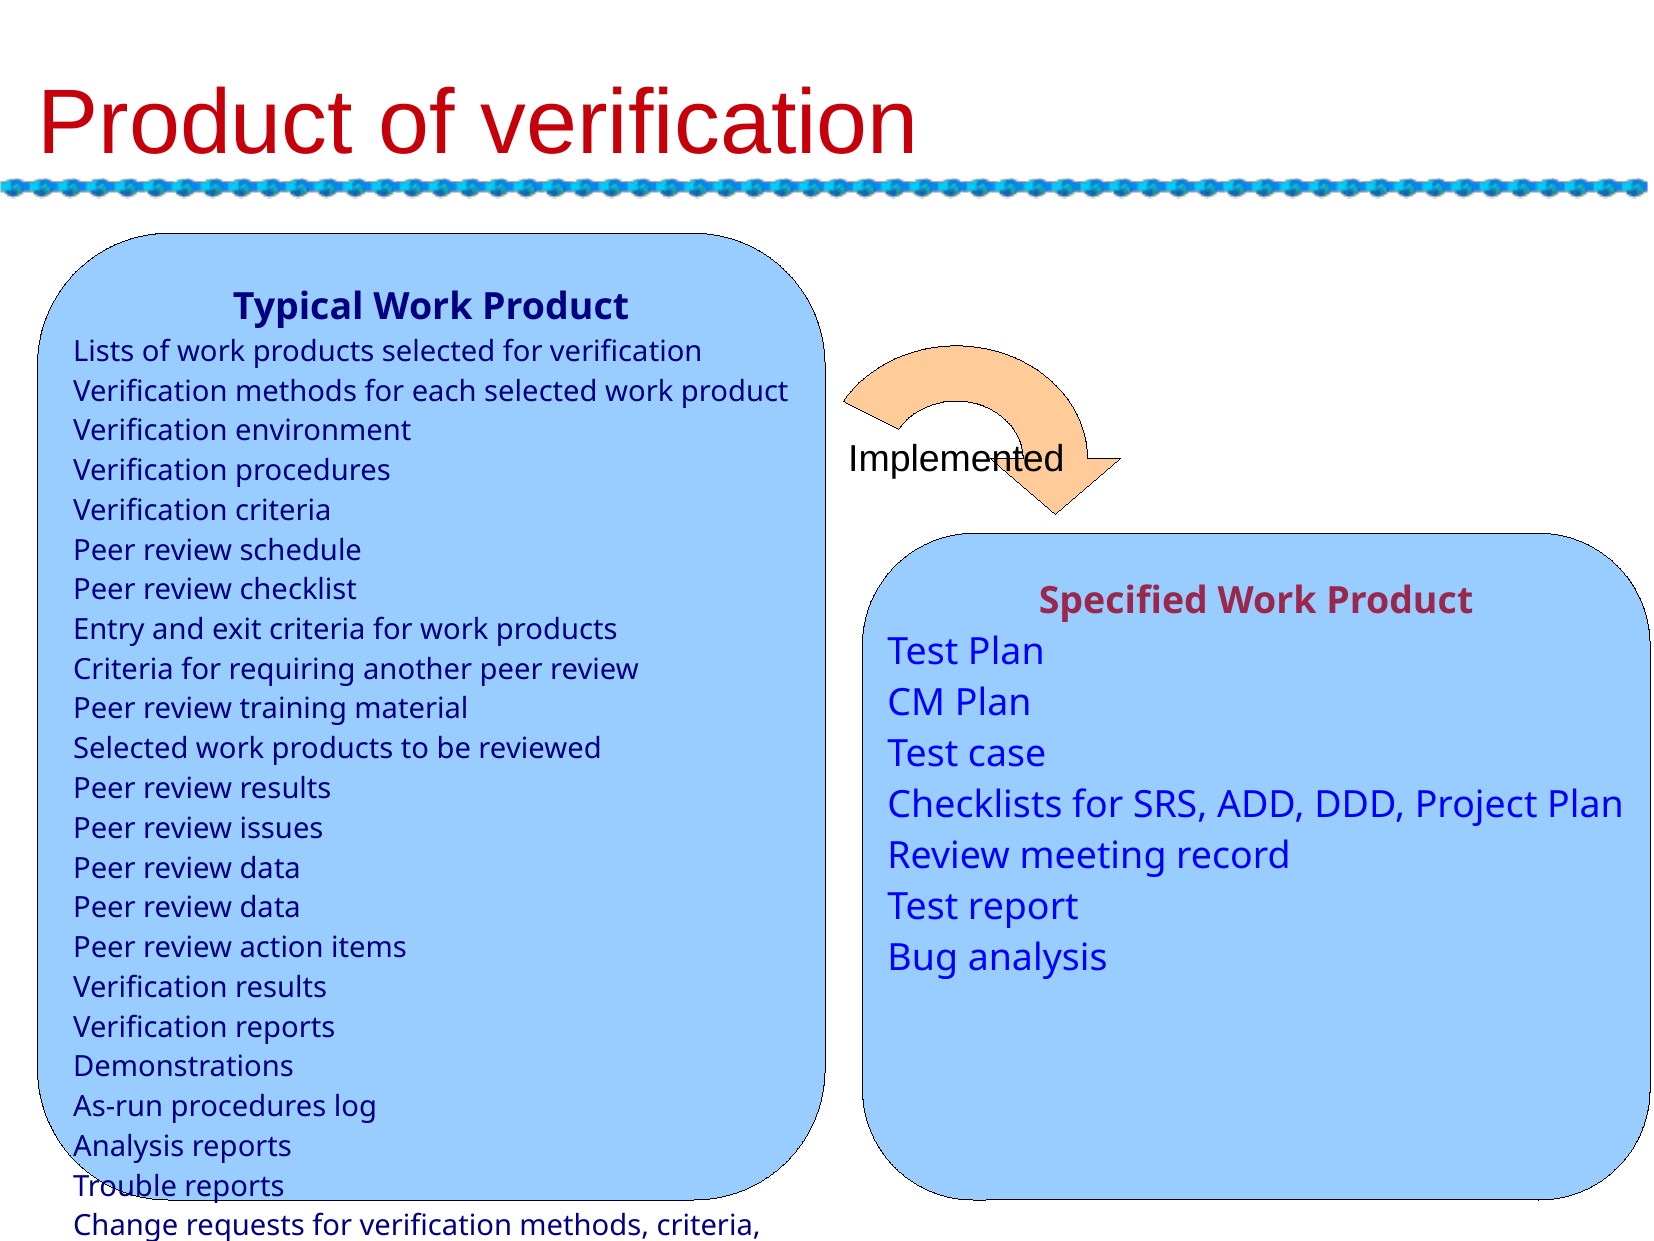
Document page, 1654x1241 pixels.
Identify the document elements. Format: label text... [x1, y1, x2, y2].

picture [0, 178, 37, 199]
text_box Implemented [843, 345, 1121, 515]
text_box Specified Work Product Test Plan CM Plan Test case Checklists for SRS, ADD, DDD, Project Plan Review meeting record Test report Bug analysis [862, 533, 1651, 1201]
text_box Typical Work Product Lists of work products selected for verification Verification methods for each selected work product Verification environment Verification procedures Verification criteria Peer review schedule Peer review checklist Entry and exit criteria for work products Criteria for requiring another peer review Peer review training material Selected work products to be reviewed Peer review results Peer review issues Peer review data Peer review data Peer review action items Verification results Verification reports Demonstrations As-run procedures log Analysis reports Trouble reports Change requests for verification methods, criteria, and the environment [37, 233, 826, 1201]
title Product of verification [37, 37, 1651, 208]
